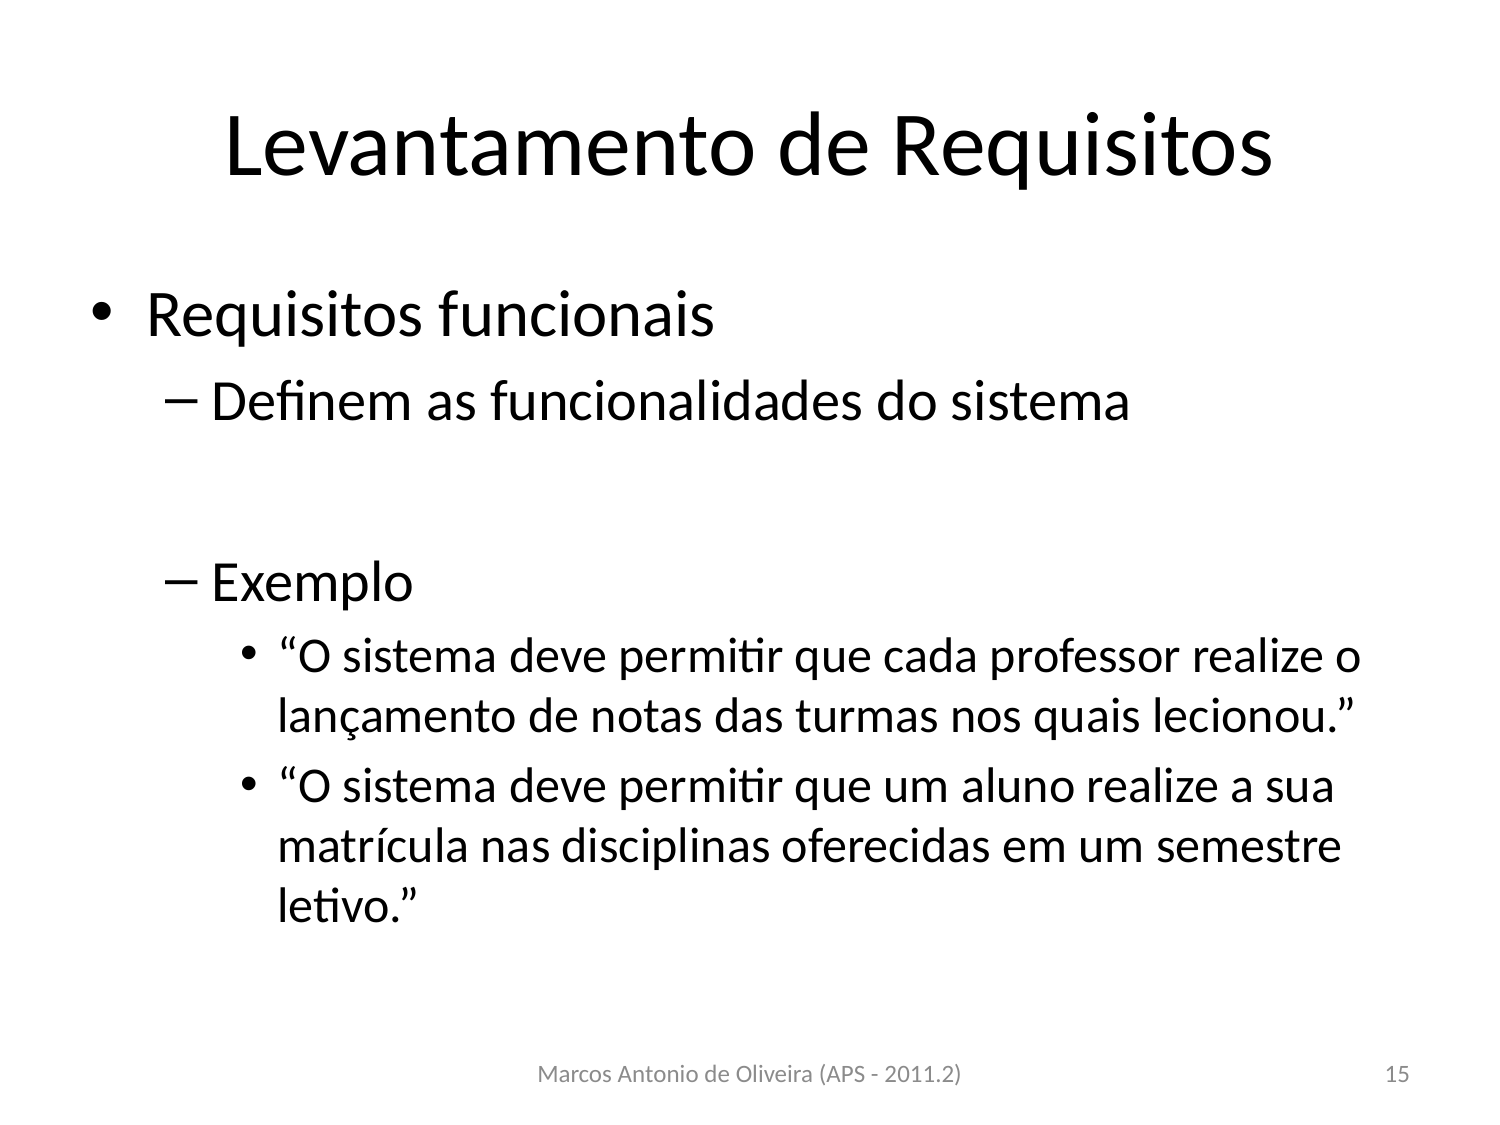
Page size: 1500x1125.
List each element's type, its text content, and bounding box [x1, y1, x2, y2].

title Levantamento de Requisitos [75, 45, 1425, 233]
footer Marcos Antonio de Oliveira (APS - 2011.2) [512, 1042, 988, 1103]
slide_number <número> [1074, 1042, 1425, 1103]
list Requisitos funcionais Definem as funcionalidades do sistema Exemplo “O sistema deve permitir que cada professor realize o lançamento de notas das turmas nos quais lecionou.” “O sistema deve permitir que um aluno realize a sua matrícula nas disciplinas oferecidas em um semestre letivo.” [75, 262, 1425, 1005]
